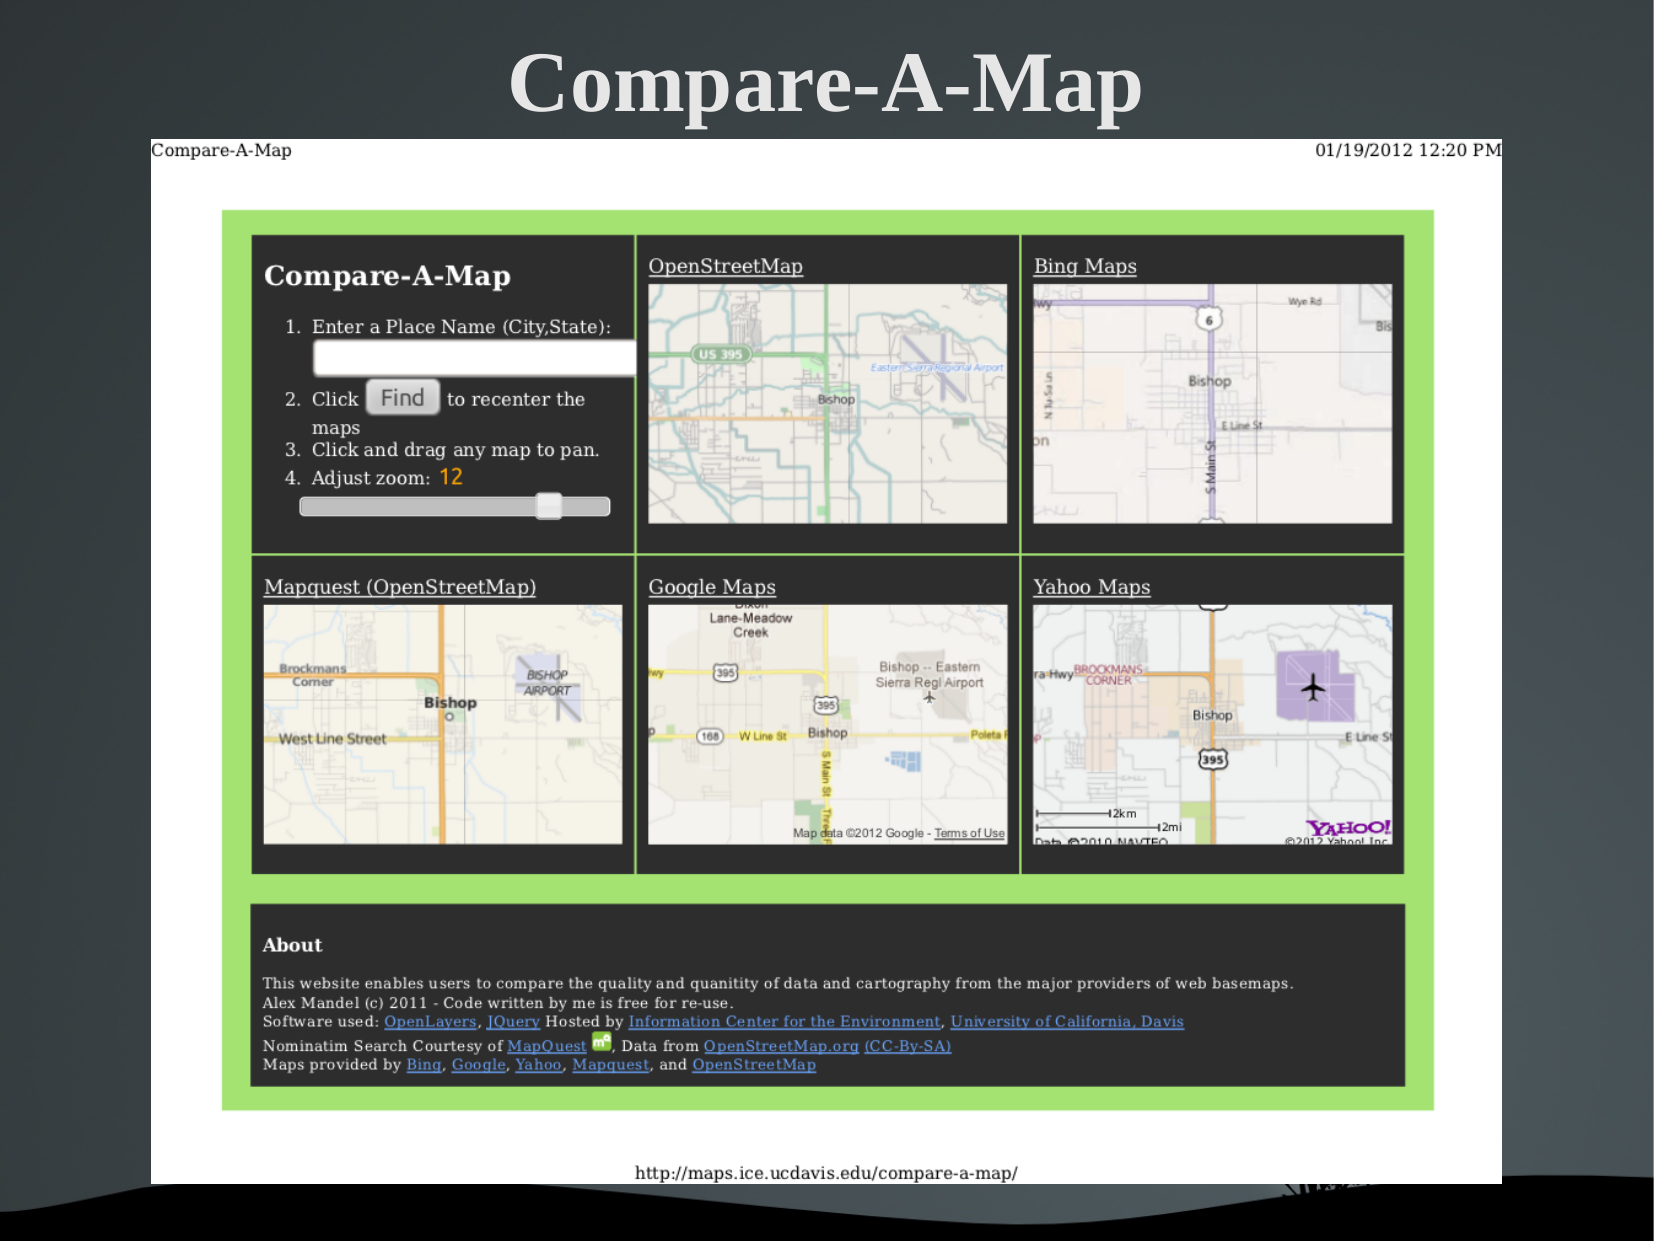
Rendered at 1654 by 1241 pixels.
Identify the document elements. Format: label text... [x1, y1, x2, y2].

title Compare-A-Map [82, 0, 1571, 186]
picture [0, 0, 1654, 1241]
